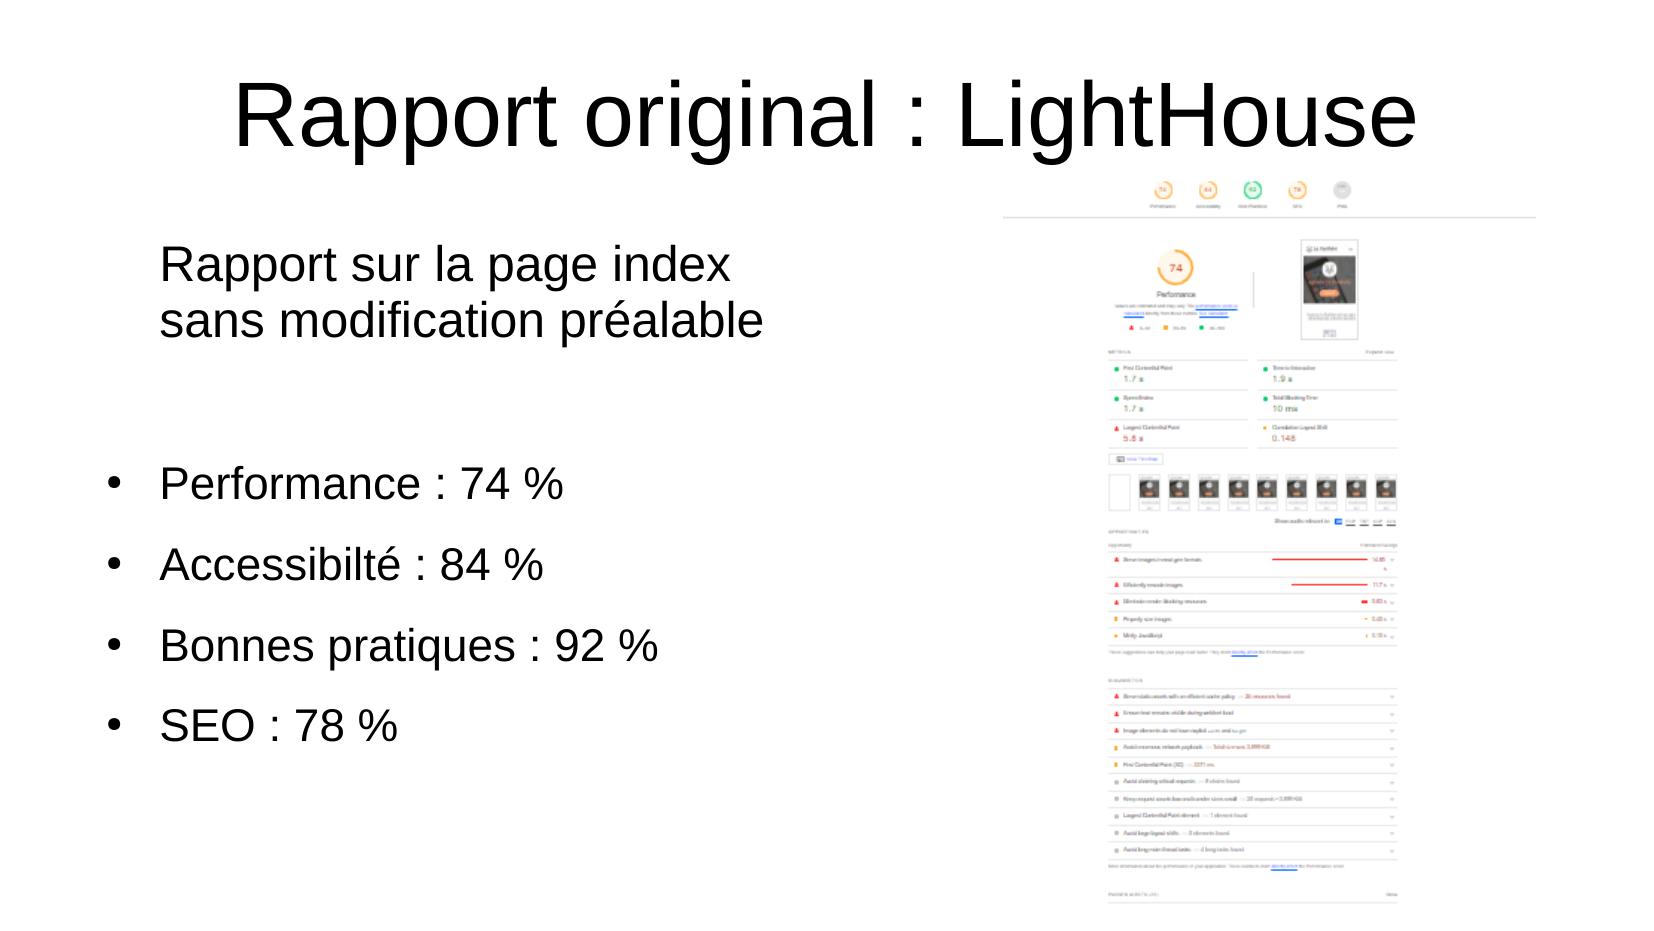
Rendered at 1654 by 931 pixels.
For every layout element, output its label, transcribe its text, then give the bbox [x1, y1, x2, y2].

title Rapport original : LightHouse [82, 37, 1571, 193]
picture [1003, 177, 1536, 929]
list Rapport sur la page index sans modification préalable Performance : 74 % Accessibilté : 84 % Bonnes pratiques : 92 % SEO : 78 % [88, 236, 815, 776]
